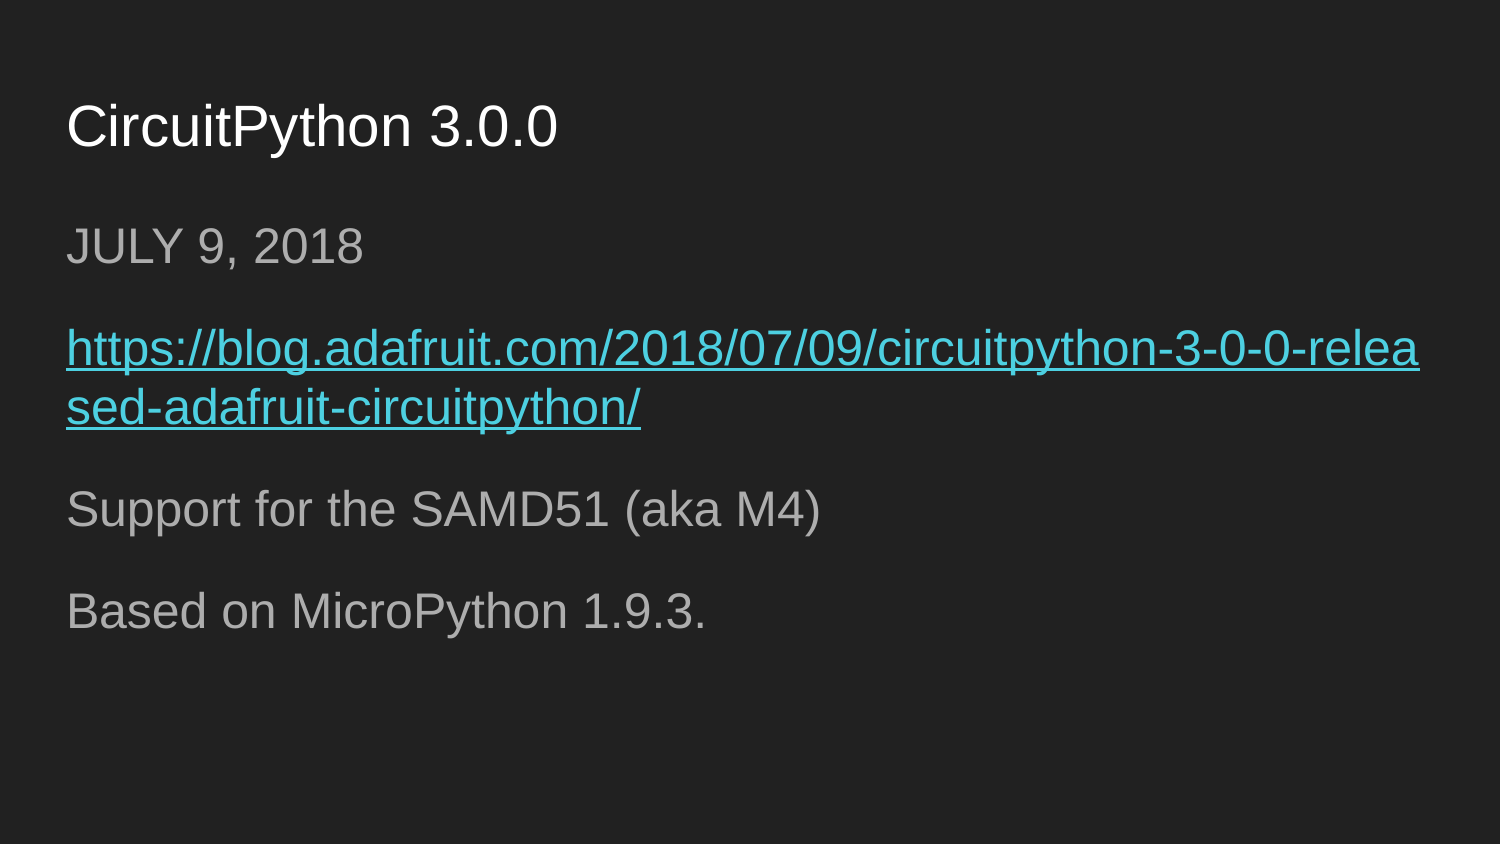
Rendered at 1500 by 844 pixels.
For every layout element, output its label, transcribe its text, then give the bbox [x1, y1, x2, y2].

title CircuitPython 3.0.0 [51, 72, 1449, 167]
list JULY 9, 2018 https://blog.adafruit.com/2018/07/09/circuitpython-3-0-0-released-adafruit-circuitpython/ Support for the SAMD51 (aka M4) Based on MicroPython 1.9.3. [51, 189, 1449, 750]
